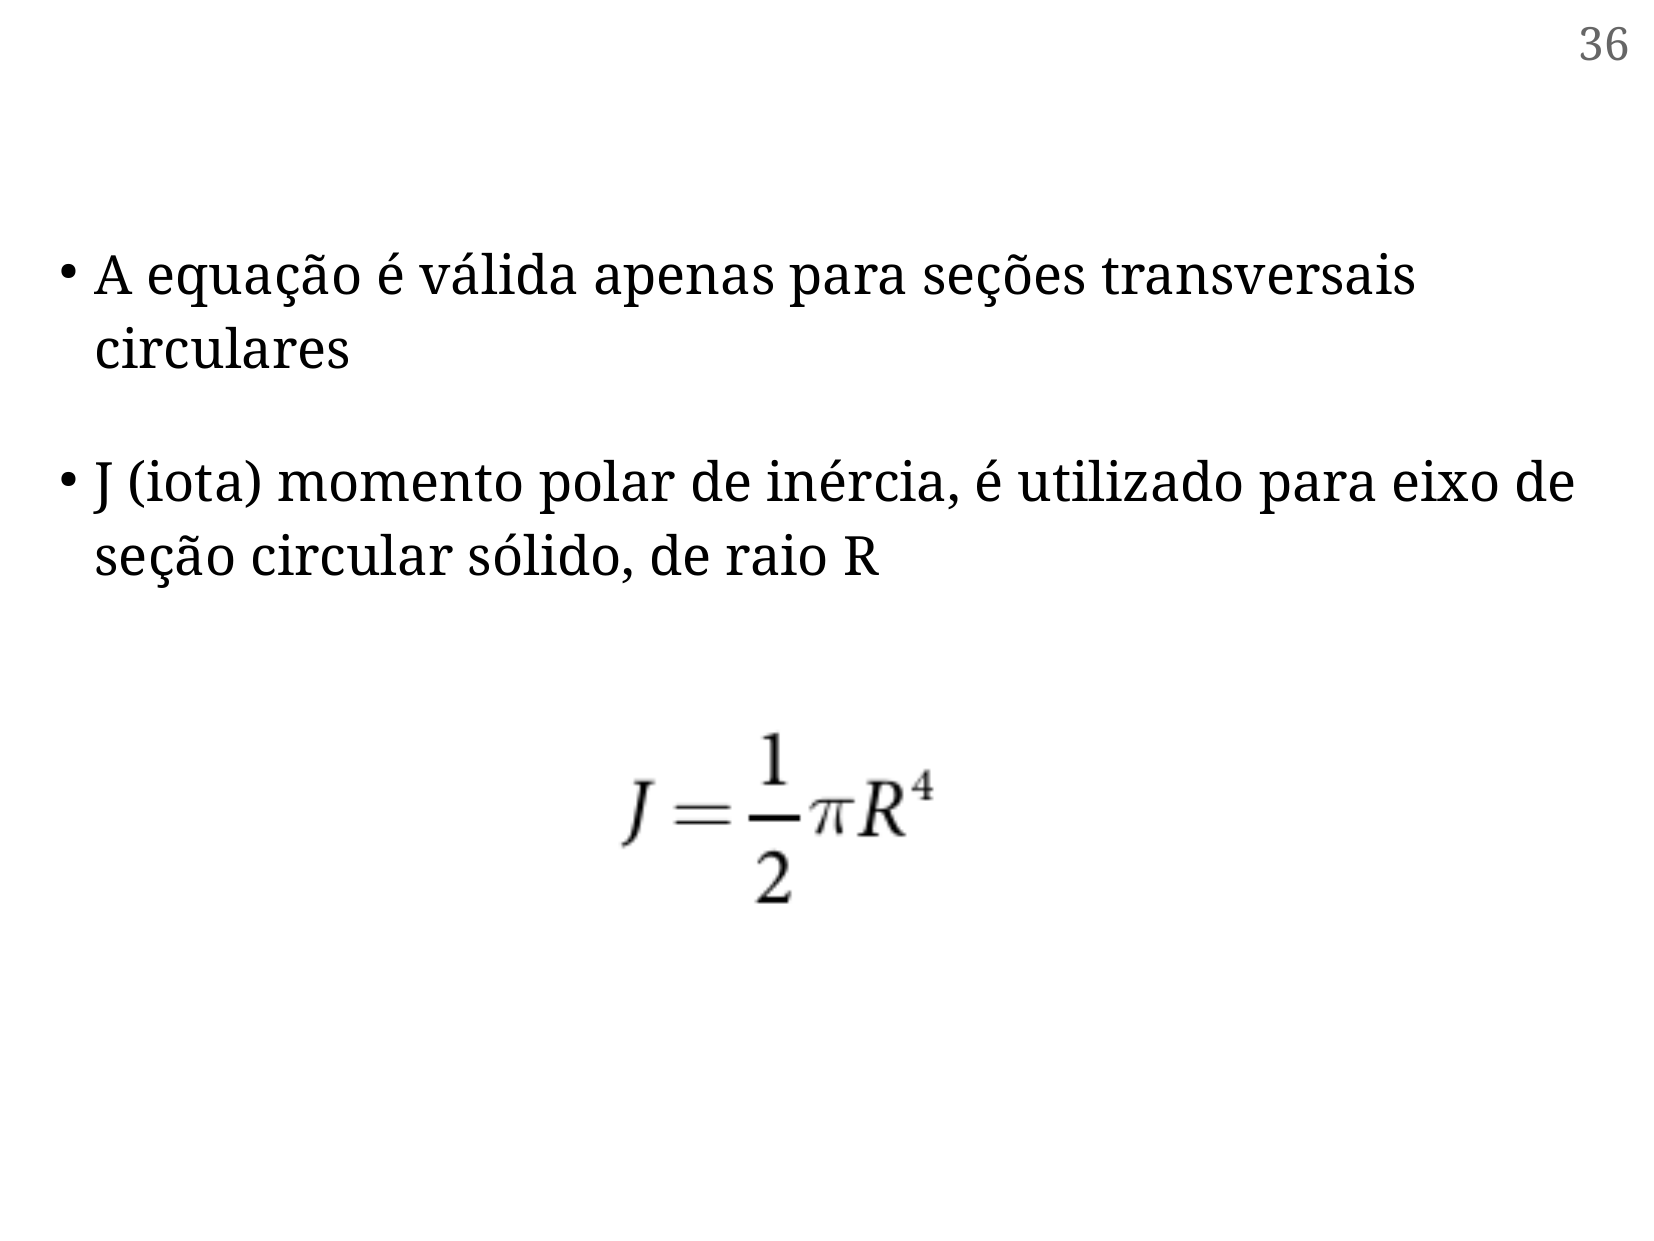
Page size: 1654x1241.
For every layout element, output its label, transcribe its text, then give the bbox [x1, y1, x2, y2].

picture [605, 722, 949, 916]
list A equação é válida apenas para seções transversais circulares J (iota) momento polar de inércia, é utilizado para eixo de seção circular sólido, de raio R [59, 236, 1595, 1211]
